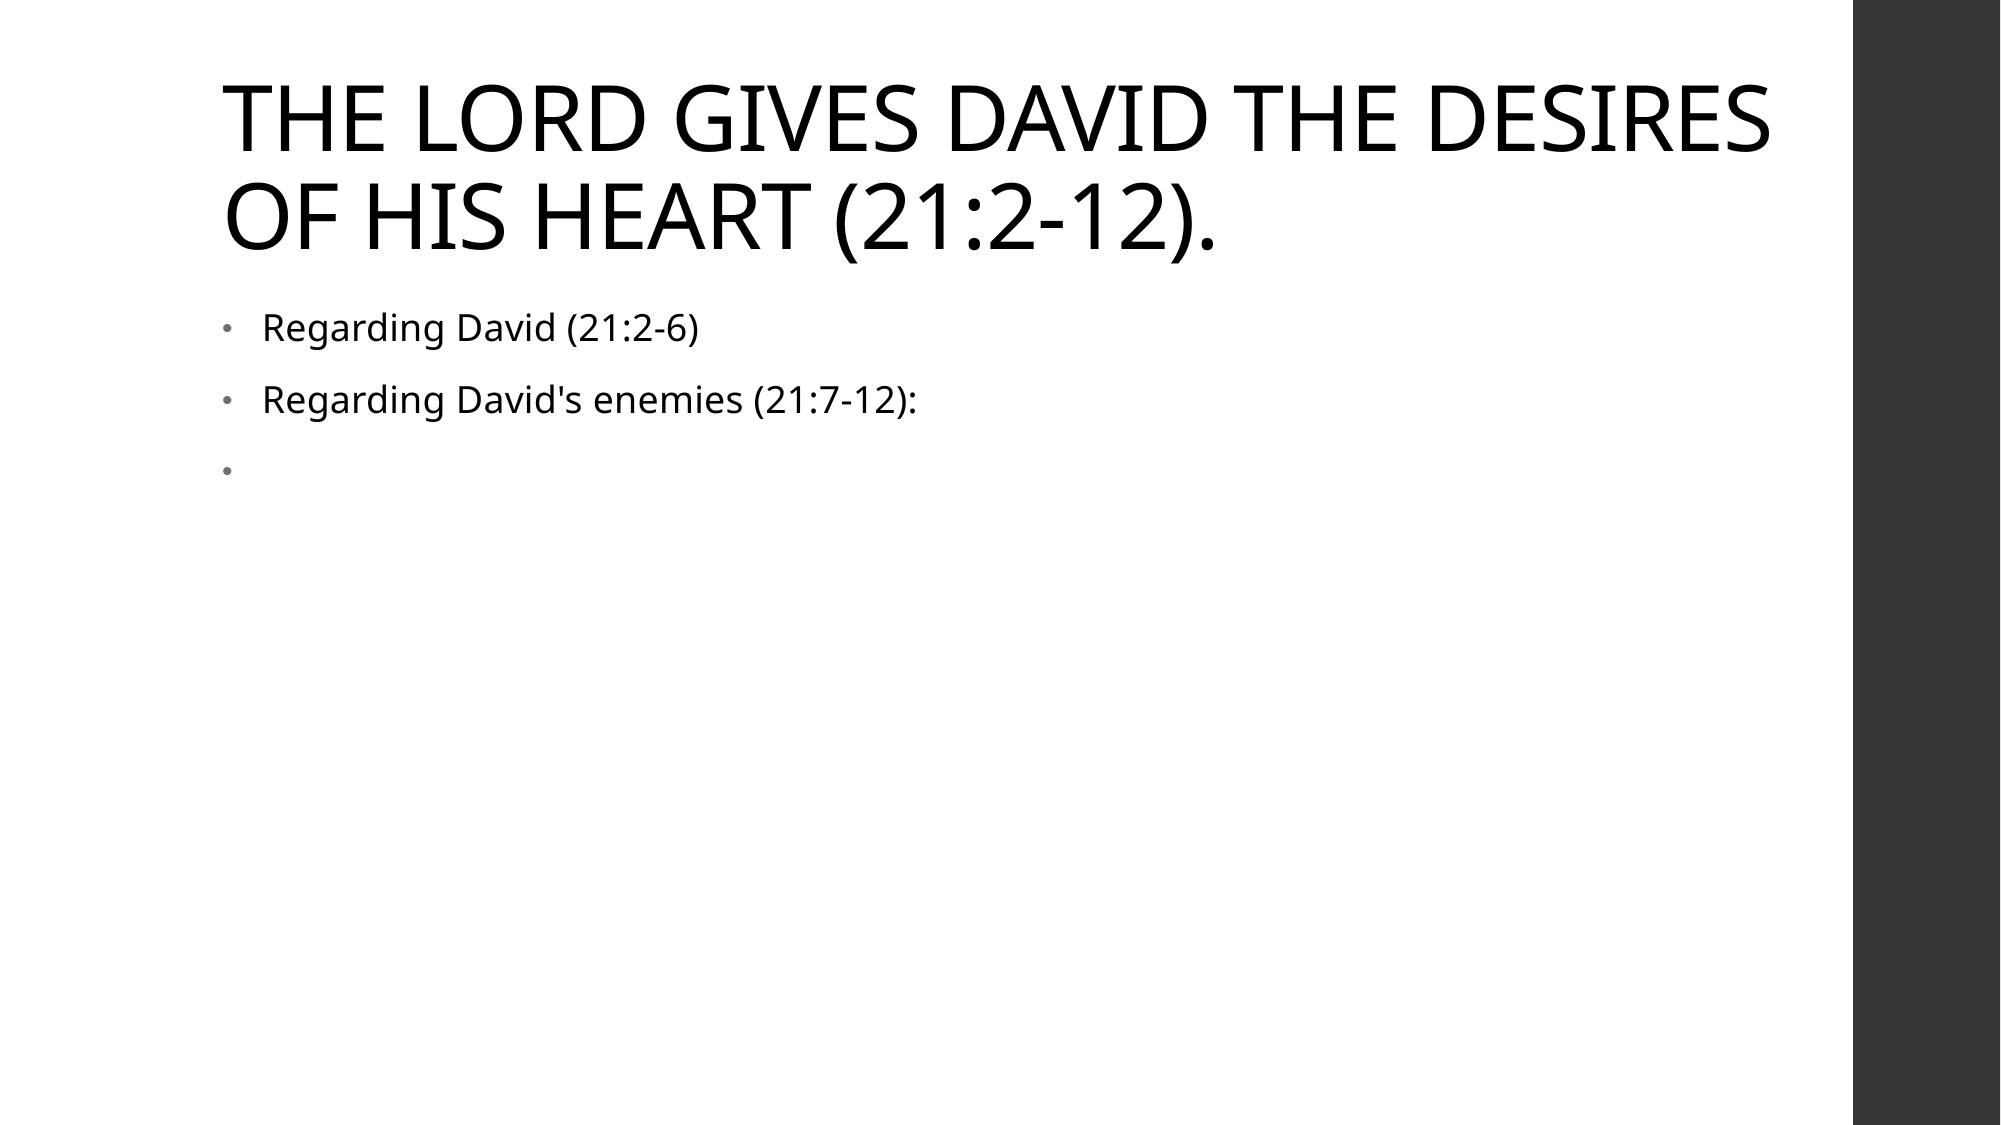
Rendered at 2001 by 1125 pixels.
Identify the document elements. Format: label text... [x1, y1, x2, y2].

title THE LORD GIVES DAVID THE DESIRES OF HIS HEART (21:2-12). [206, 60, 1797, 278]
list Regarding David (21:2-6) Regarding David's enemies (21:7-12): [206, 299, 1617, 1014]
